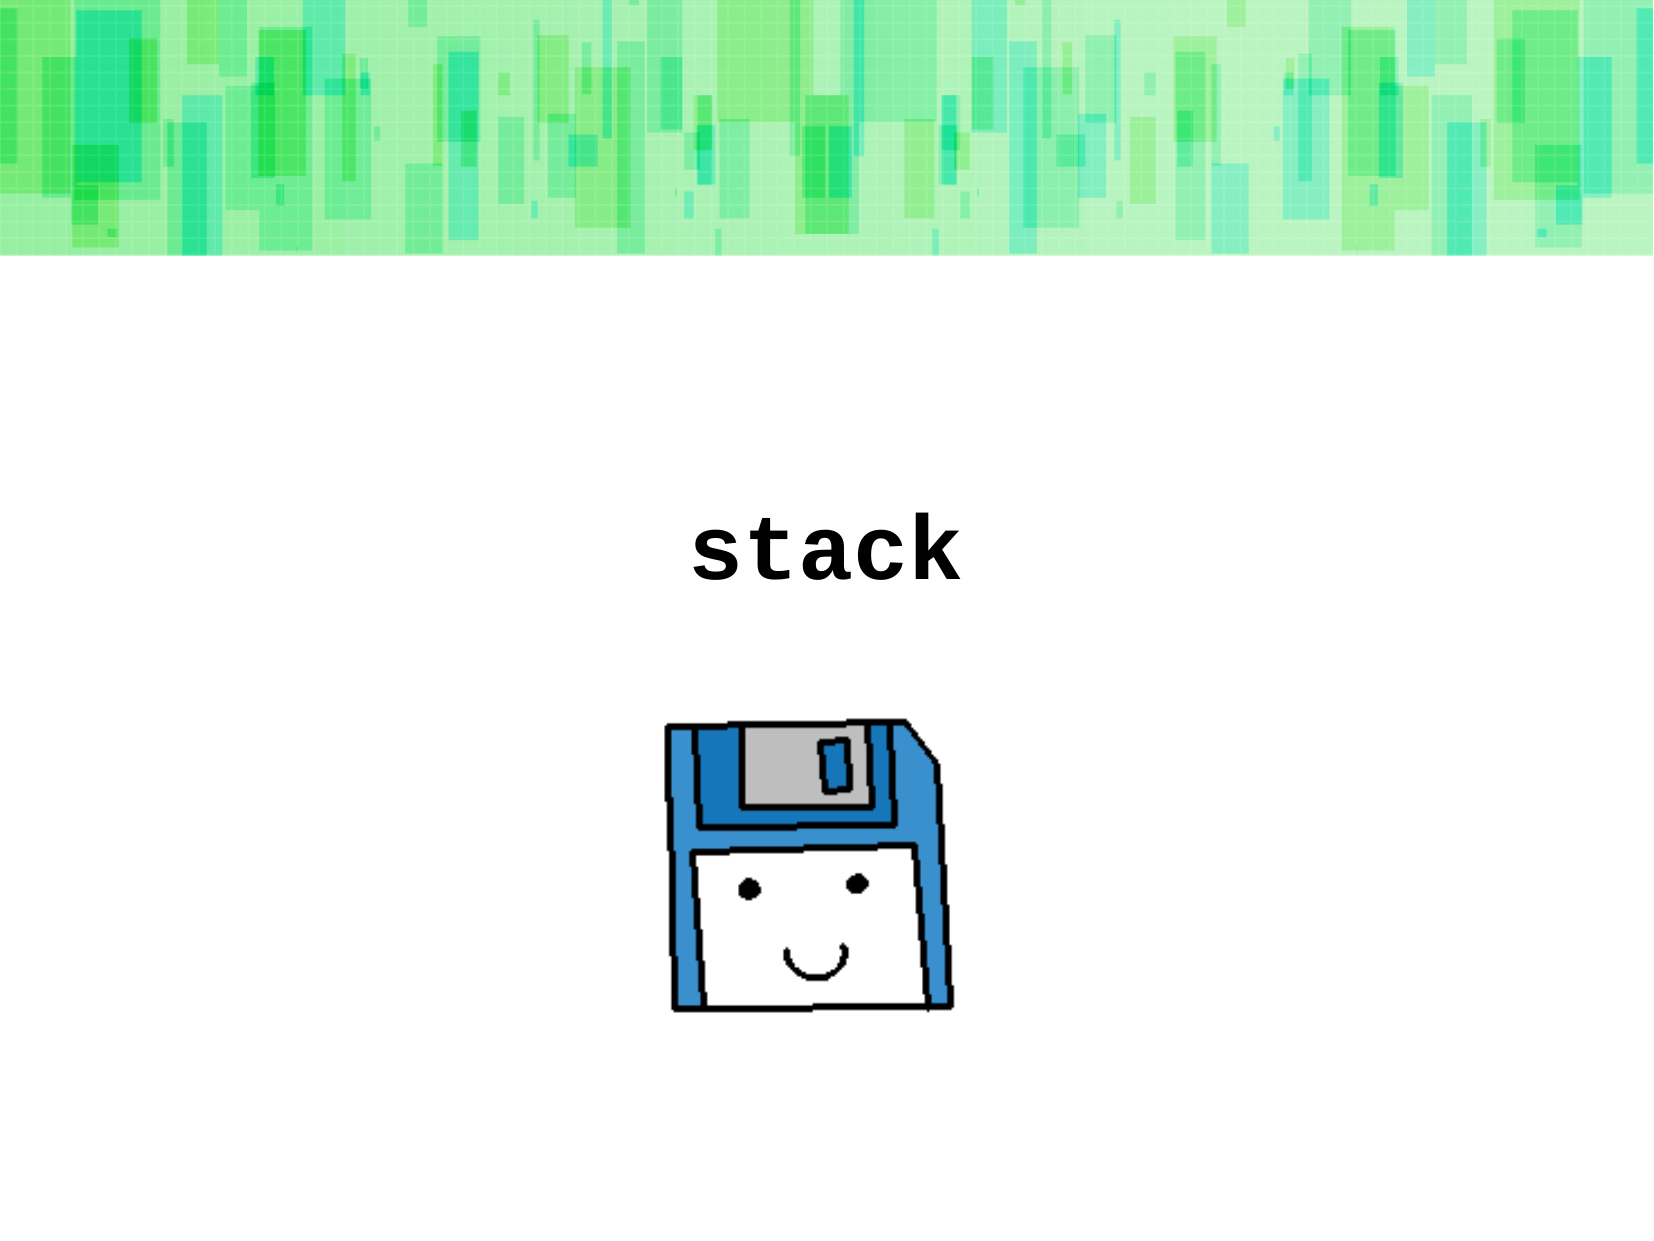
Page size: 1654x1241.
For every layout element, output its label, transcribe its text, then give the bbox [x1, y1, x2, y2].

subtitle stack [82, 285, 1571, 826]
picture [0, 0, 1654, 1241]
